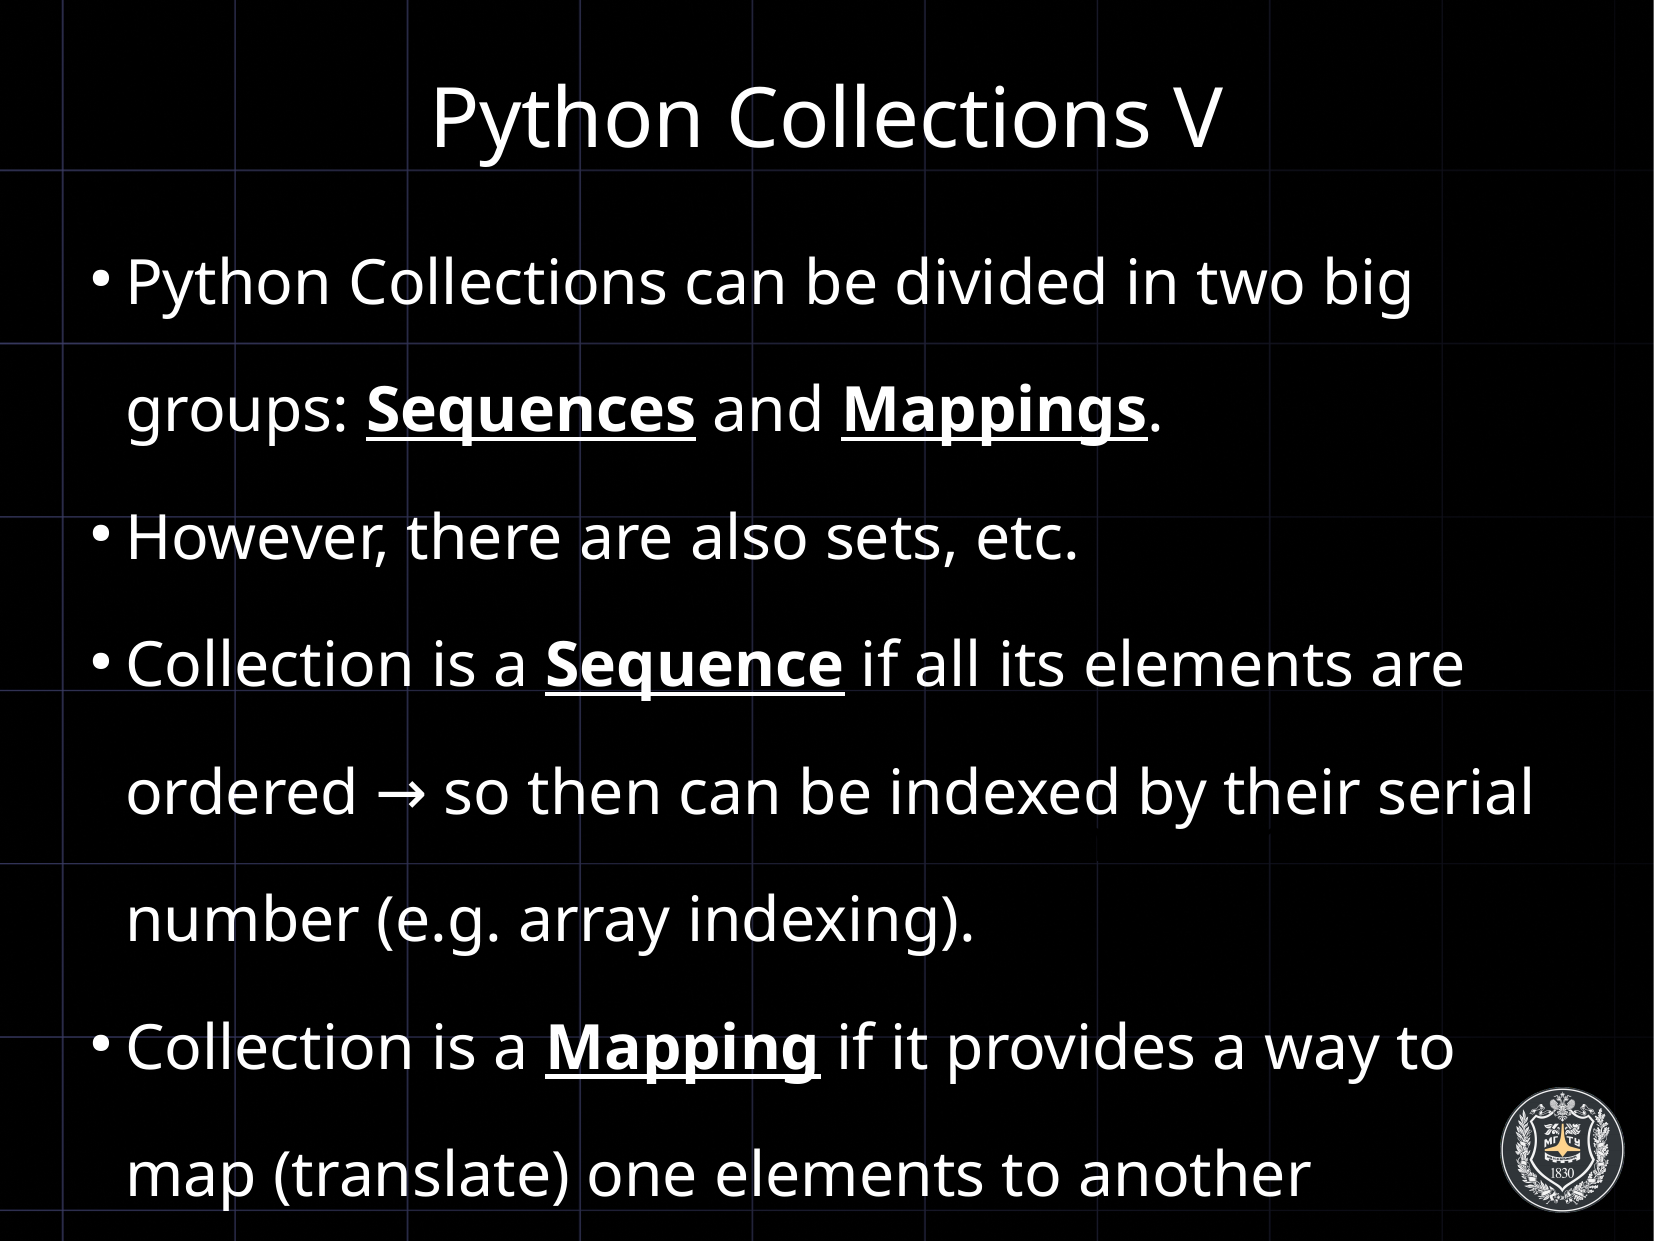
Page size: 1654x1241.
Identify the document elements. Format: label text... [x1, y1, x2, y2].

text_box Python Collections can be divided in two big groups: Sequences and Mappings. However, there are also sets, etc. Collection is a Sequence if all its elements are ordered → so then can be indexed by their serial number (e.g. array indexing). Collection is a Mapping if it provides a way to map (translate) one elements to another elements. For example strings into integers. From this point of view Sequence is a Mapping from integers (its indexes) to some data type. [75, 187, 1576, 1234]
picture [0, 0, 1654, 1241]
title Python Collections V [82, 37, 1571, 187]
